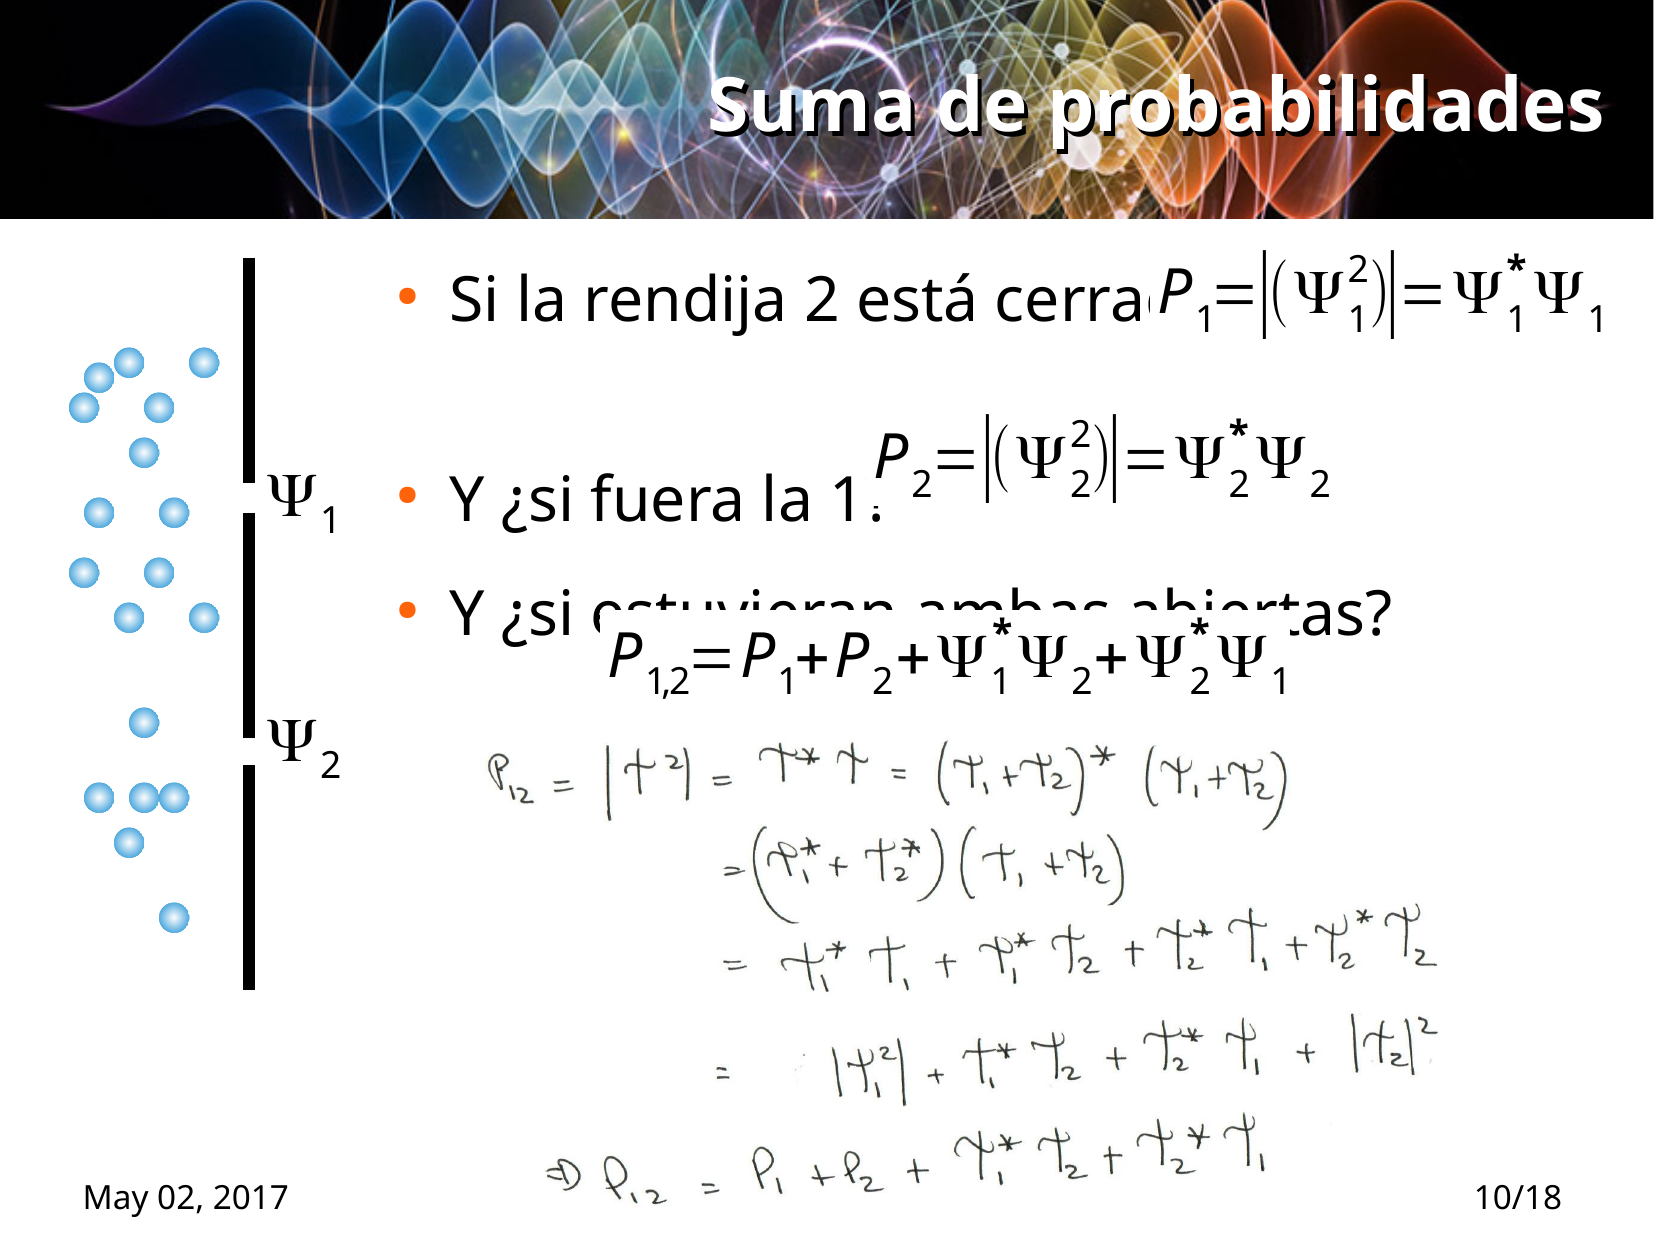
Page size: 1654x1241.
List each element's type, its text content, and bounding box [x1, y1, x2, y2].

text_box [189, 602, 220, 633]
chart [866, 411, 1336, 507]
text_box [114, 827, 145, 858]
text_box [114, 602, 145, 633]
text_box [159, 902, 190, 933]
text_box [189, 347, 220, 378]
text_box [129, 782, 190, 813]
text_box [114, 347, 145, 378]
picture [0, 0, 1654, 219]
list Si la rendija 2 está cerrada: Y ¿si fuera la 1? Y ¿si estuvieran ambas abiertas? [378, 255, 1564, 1156]
text_box [159, 497, 190, 528]
picture [464, 728, 1456, 1241]
text_box [129, 437, 160, 468]
text_box [84, 782, 115, 813]
text_box [69, 392, 100, 423]
chart [258, 470, 340, 543]
text_box [69, 557, 100, 588]
text_box [144, 392, 175, 423]
text_box [84, 497, 115, 528]
text_box [144, 557, 175, 588]
chart [599, 610, 1291, 706]
text_box [129, 707, 160, 738]
text_box [84, 362, 115, 393]
chart [1150, 246, 1606, 342]
chart [258, 716, 346, 789]
title Suma de probabilidades [45, 15, 1606, 191]
